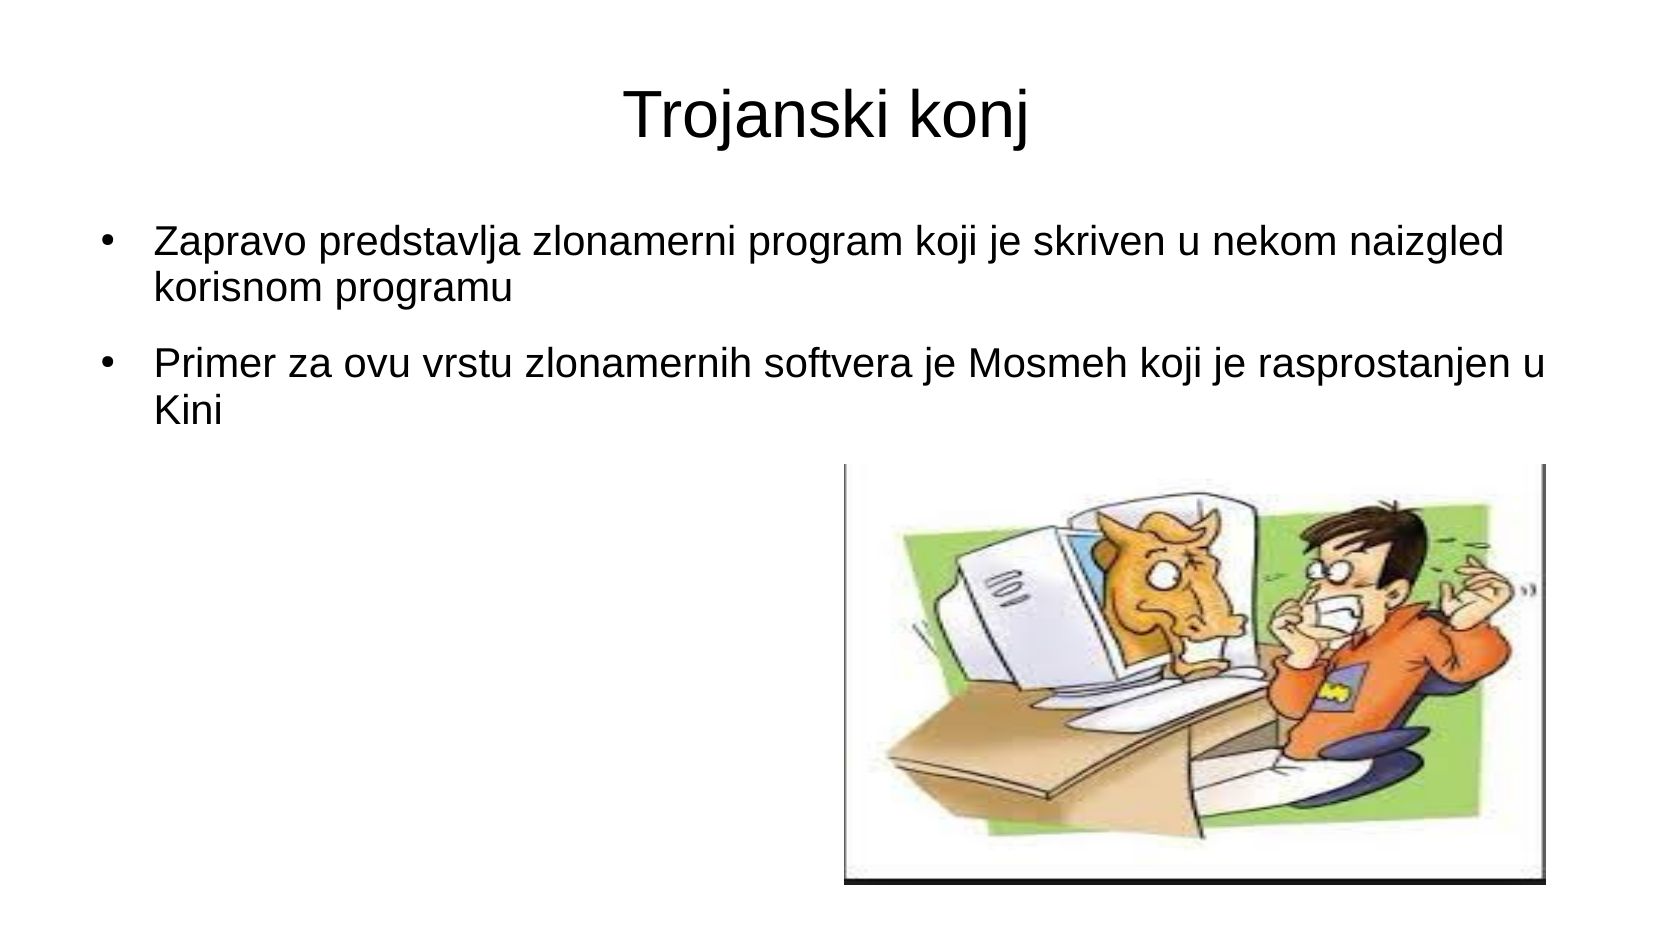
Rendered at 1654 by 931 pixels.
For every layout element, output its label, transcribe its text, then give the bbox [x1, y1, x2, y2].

title Trojanski konj [82, 37, 1571, 193]
list Zapravo predstavlja zlonamerni program koji je skriven u nekom naizgled korisnom programu Primer za ovu vrstu zlonamernih softvera je Mosmeh koji je rasprostanjen u Kini [82, 217, 1571, 758]
picture [844, 464, 1546, 886]
